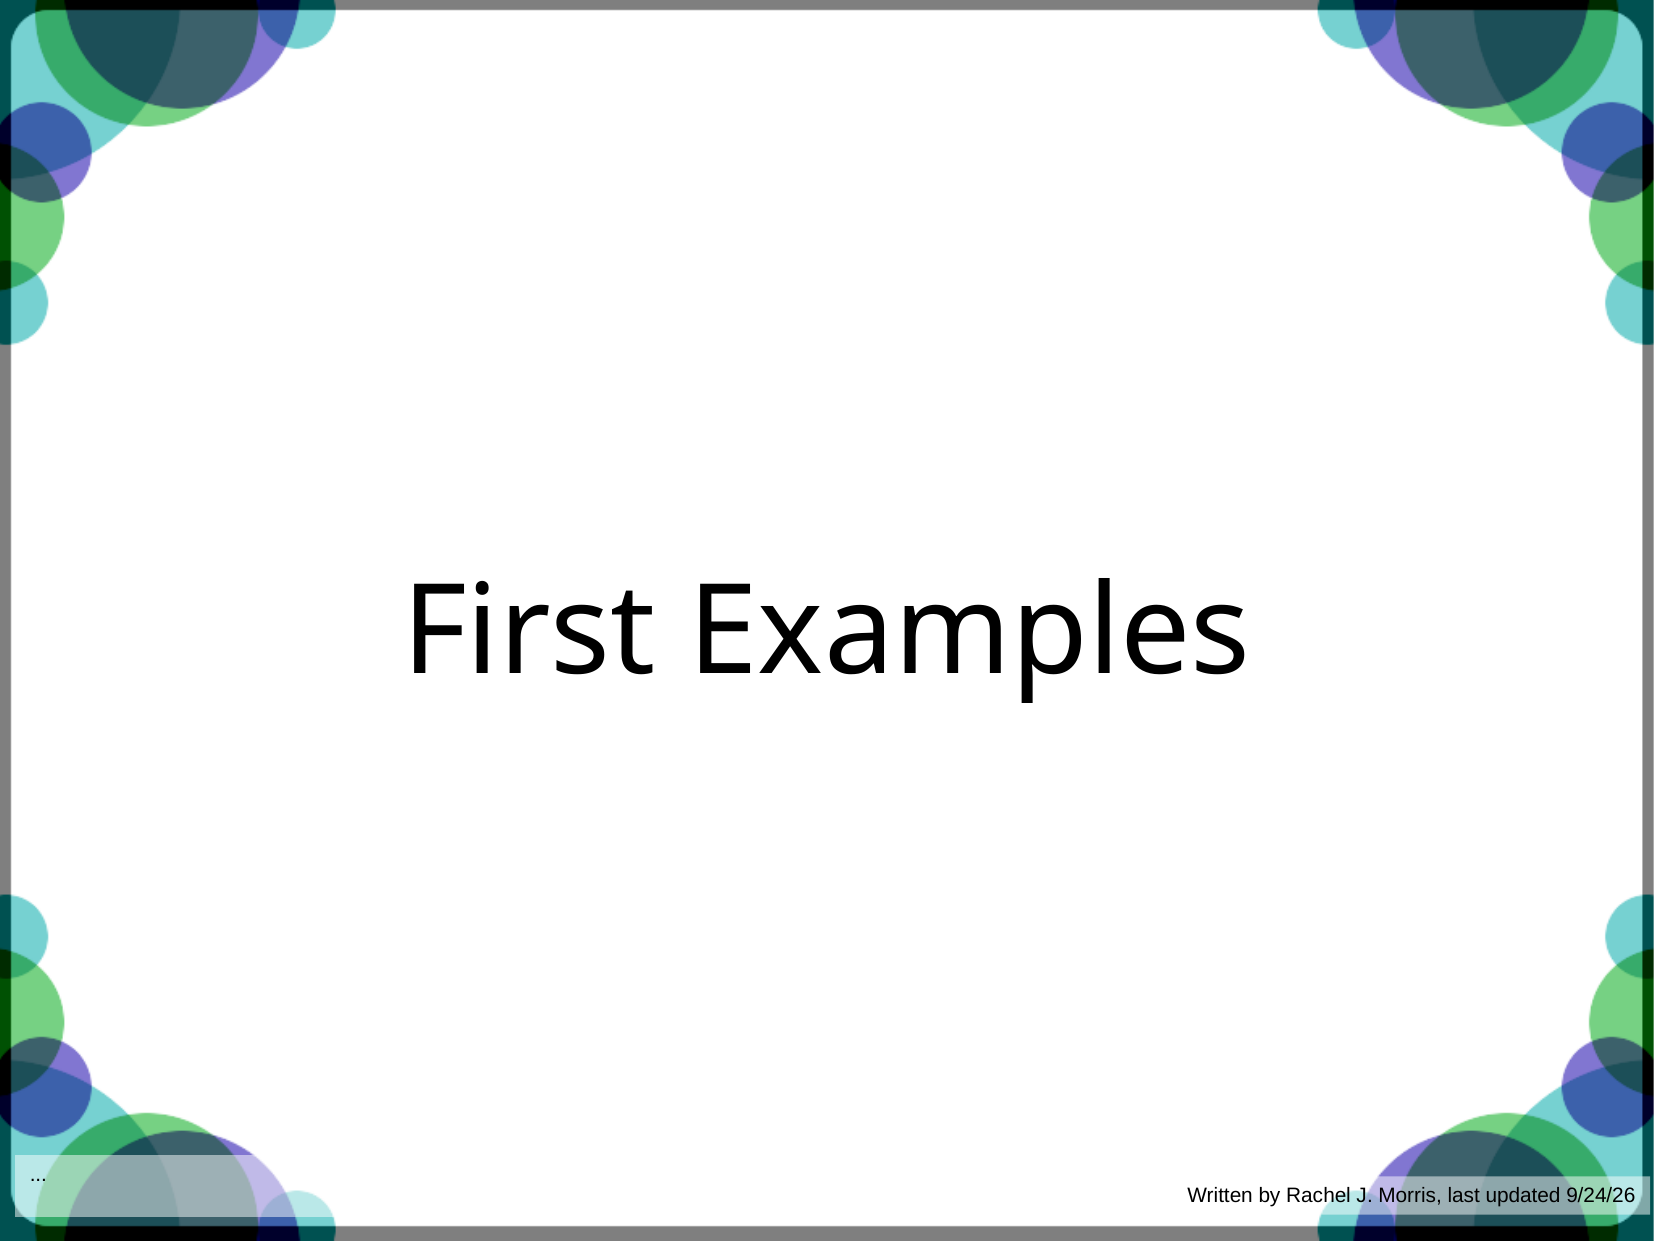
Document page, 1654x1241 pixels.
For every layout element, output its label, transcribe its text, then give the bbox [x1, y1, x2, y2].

text_box ... [15, 1155, 766, 1217]
title First Examples [82, 415, 1571, 836]
text_box Written by Rachel J. Morris, last updated 1/6/17 [840, 1176, 1651, 1215]
picture [0, 0, 1654, 1241]
